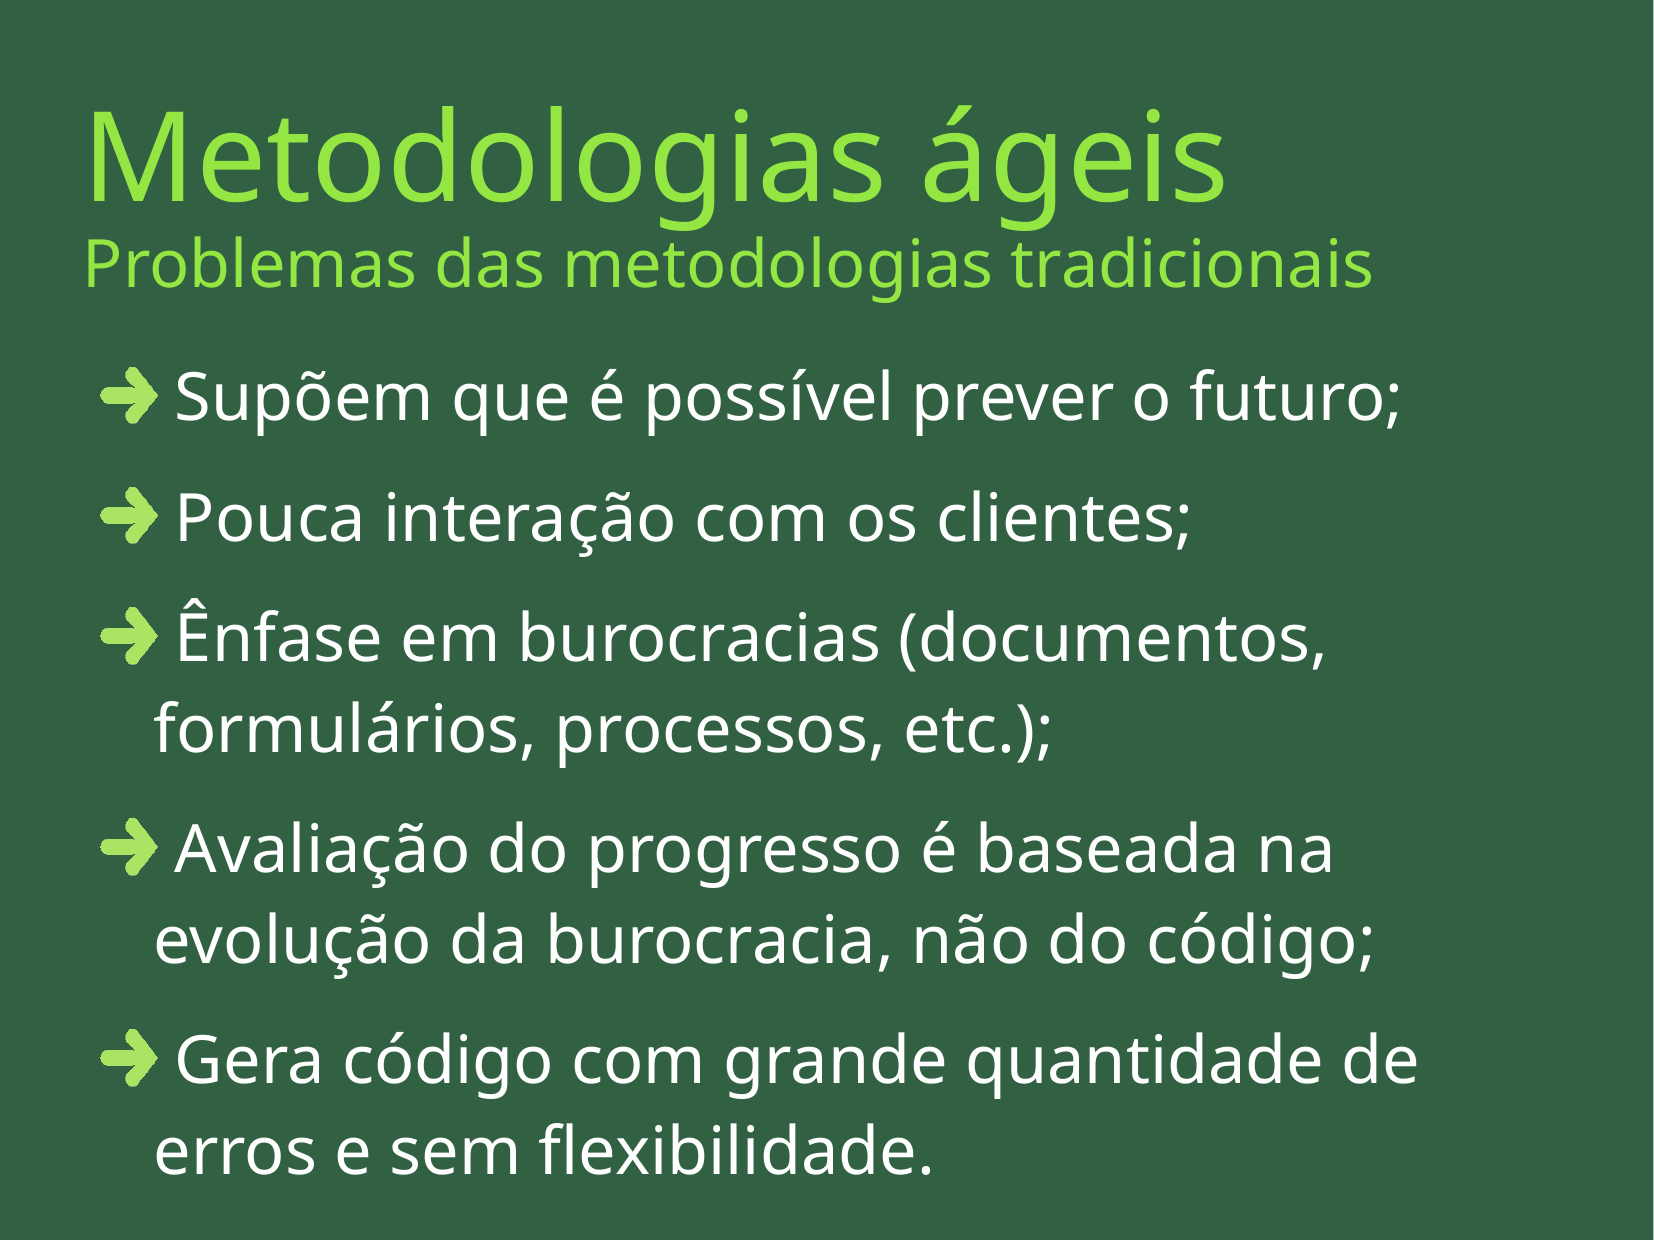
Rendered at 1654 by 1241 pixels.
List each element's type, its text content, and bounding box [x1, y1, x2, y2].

title Metodologias ágeis [82, 49, 1571, 183]
title Problemas das metodologias tradicionais [82, 183, 1572, 340]
list Supõem que é possível prever o futuro; Pouca interação com os clientes; Ênfase em burocracias (documentos, formulários, processos, etc.); Avaliação do progresso é baseada na evolução da burocracia, não do código; Gera código com grande quantidade de erros e sem flexibilidade. [82, 349, 1571, 1241]
